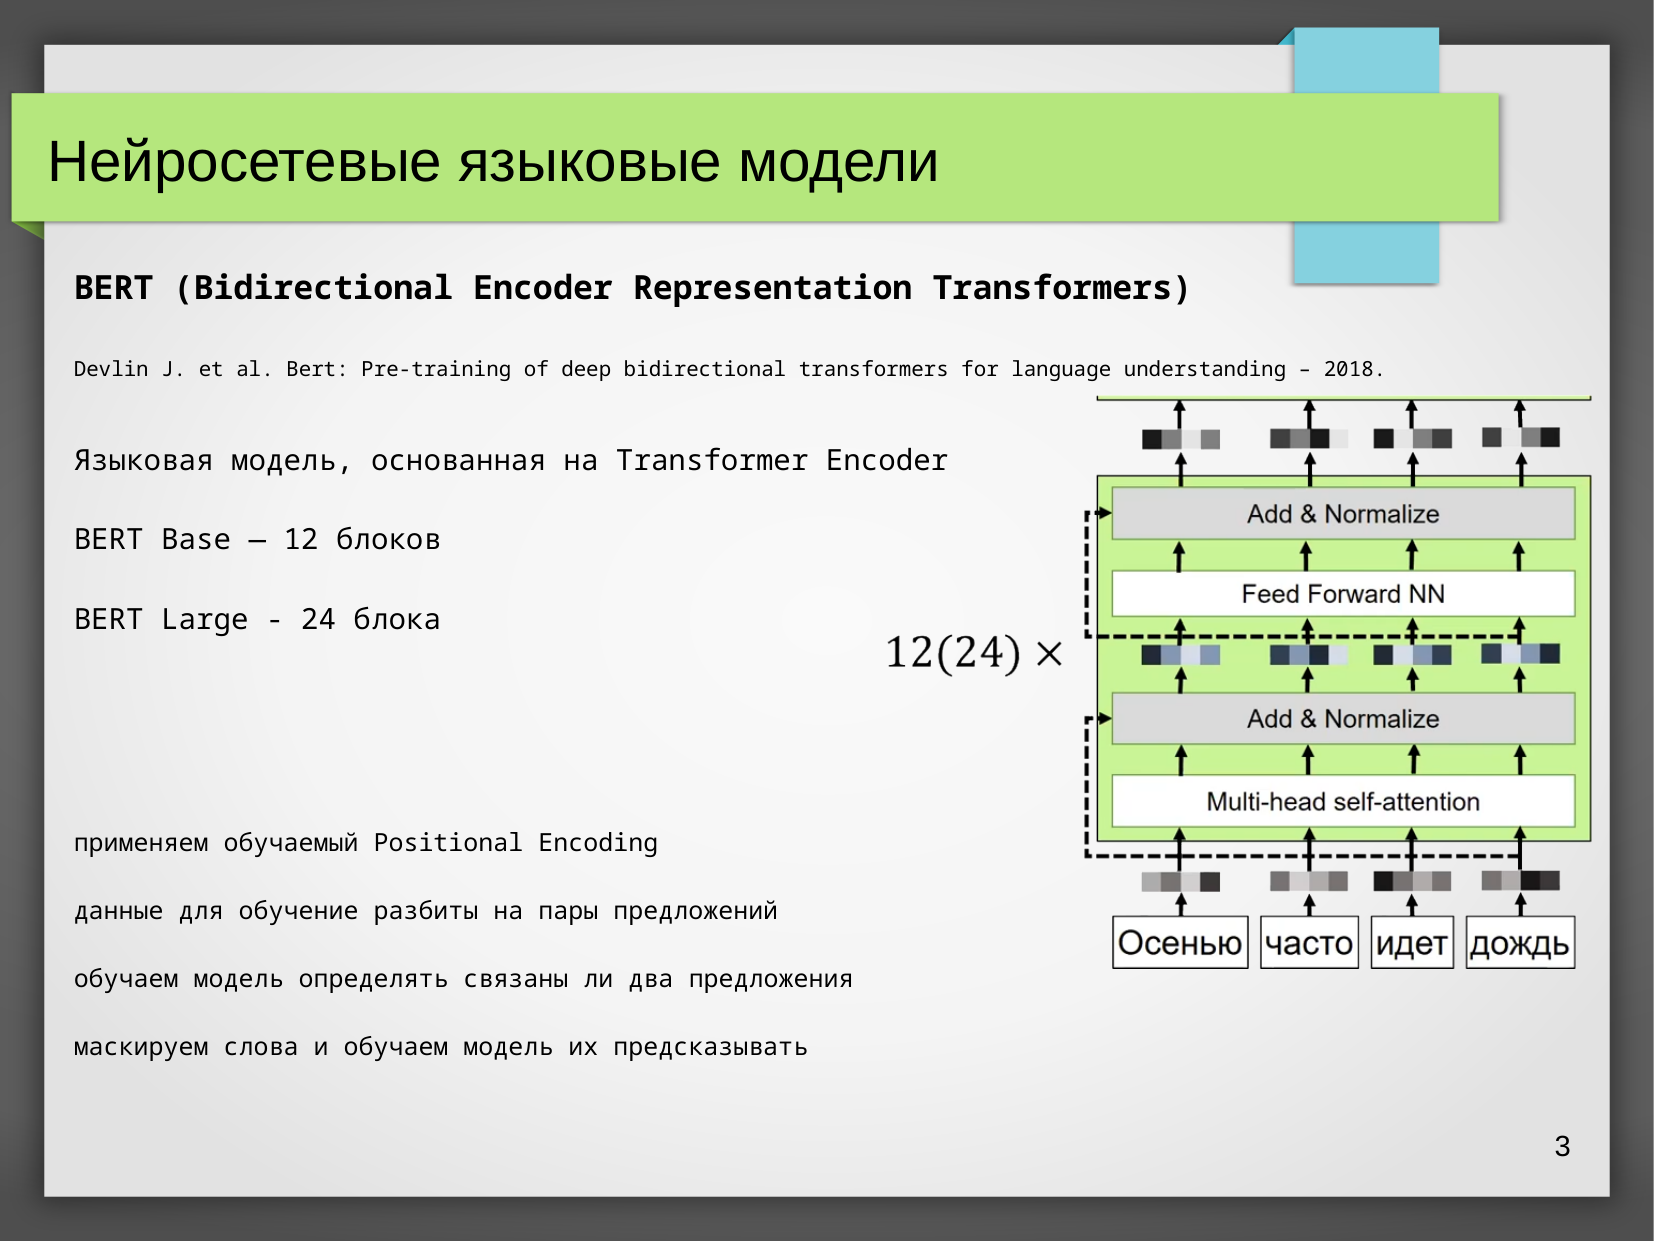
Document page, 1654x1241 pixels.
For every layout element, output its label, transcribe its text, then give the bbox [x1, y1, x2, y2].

title Нейросетевые языковые модели [47, 121, 1241, 201]
text_box BERT (Bidirectional Encoder Representation Transformers) Devlin J. et al. Bert: Pre-training of deep bidirectional transformers for language understanding – 2018. Языковая модель, основанная на Transformer Encoder BERT Base — 12 блоков BERT Large - 24 блока применяем обучаемый Positional Encoding данные для обучение разбиты на пары предложений обучаем модель определять связаны ли два предложения маскируем слова и обучаем модель их предсказывать [59, 256, 1477, 1032]
picture [0, 0, 1654, 1241]
